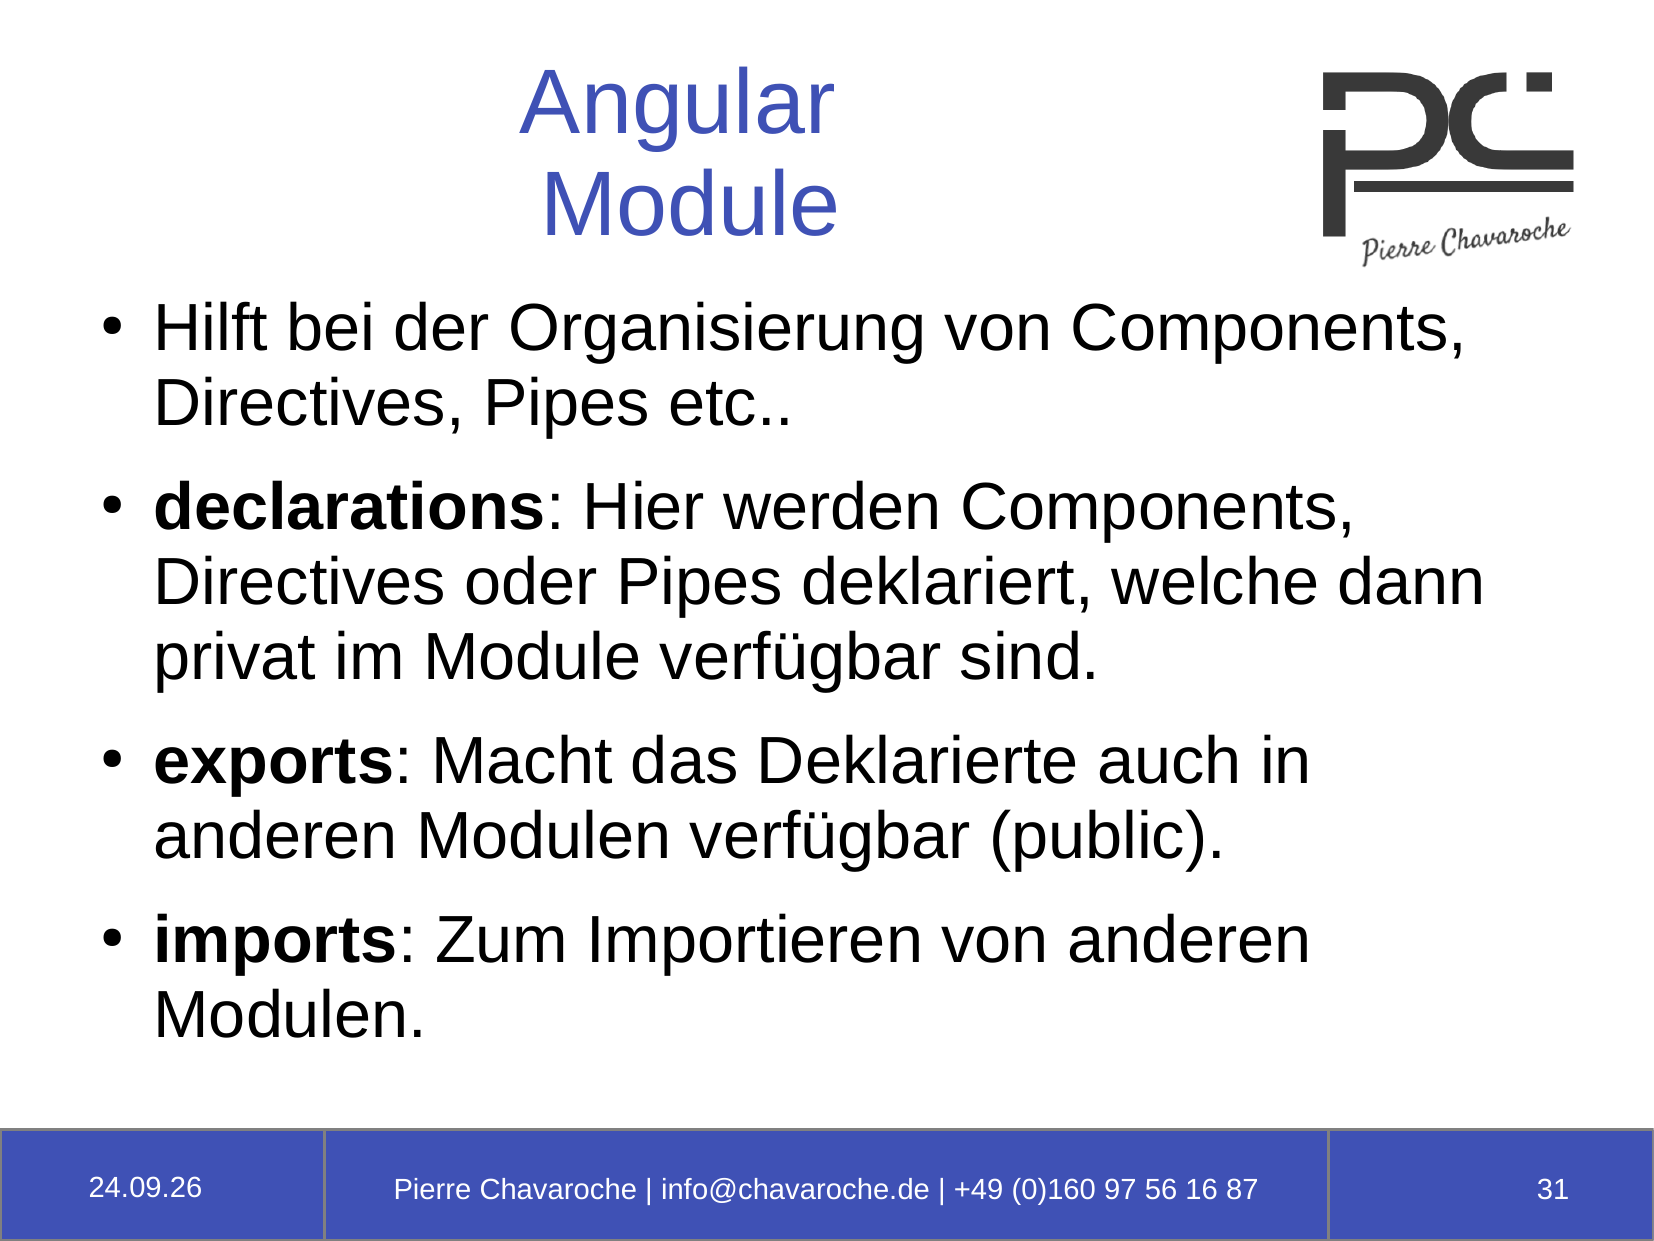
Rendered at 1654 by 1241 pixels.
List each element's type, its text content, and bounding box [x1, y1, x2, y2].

title Angular Module [82, 49, 1300, 257]
picture [1307, 29, 1589, 311]
list Hilft bei der Organisierung von Components, Directives, Pipes etc.. declarations: Hier werden Components, Directives oder Pipes deklariert, welche dann privat im Module verfügbar sind. exports: Macht das Deklarierte auch in anderen Modulen verfügbar (public). imports: Zum Importieren von anderen Modulen. [82, 290, 1571, 1109]
